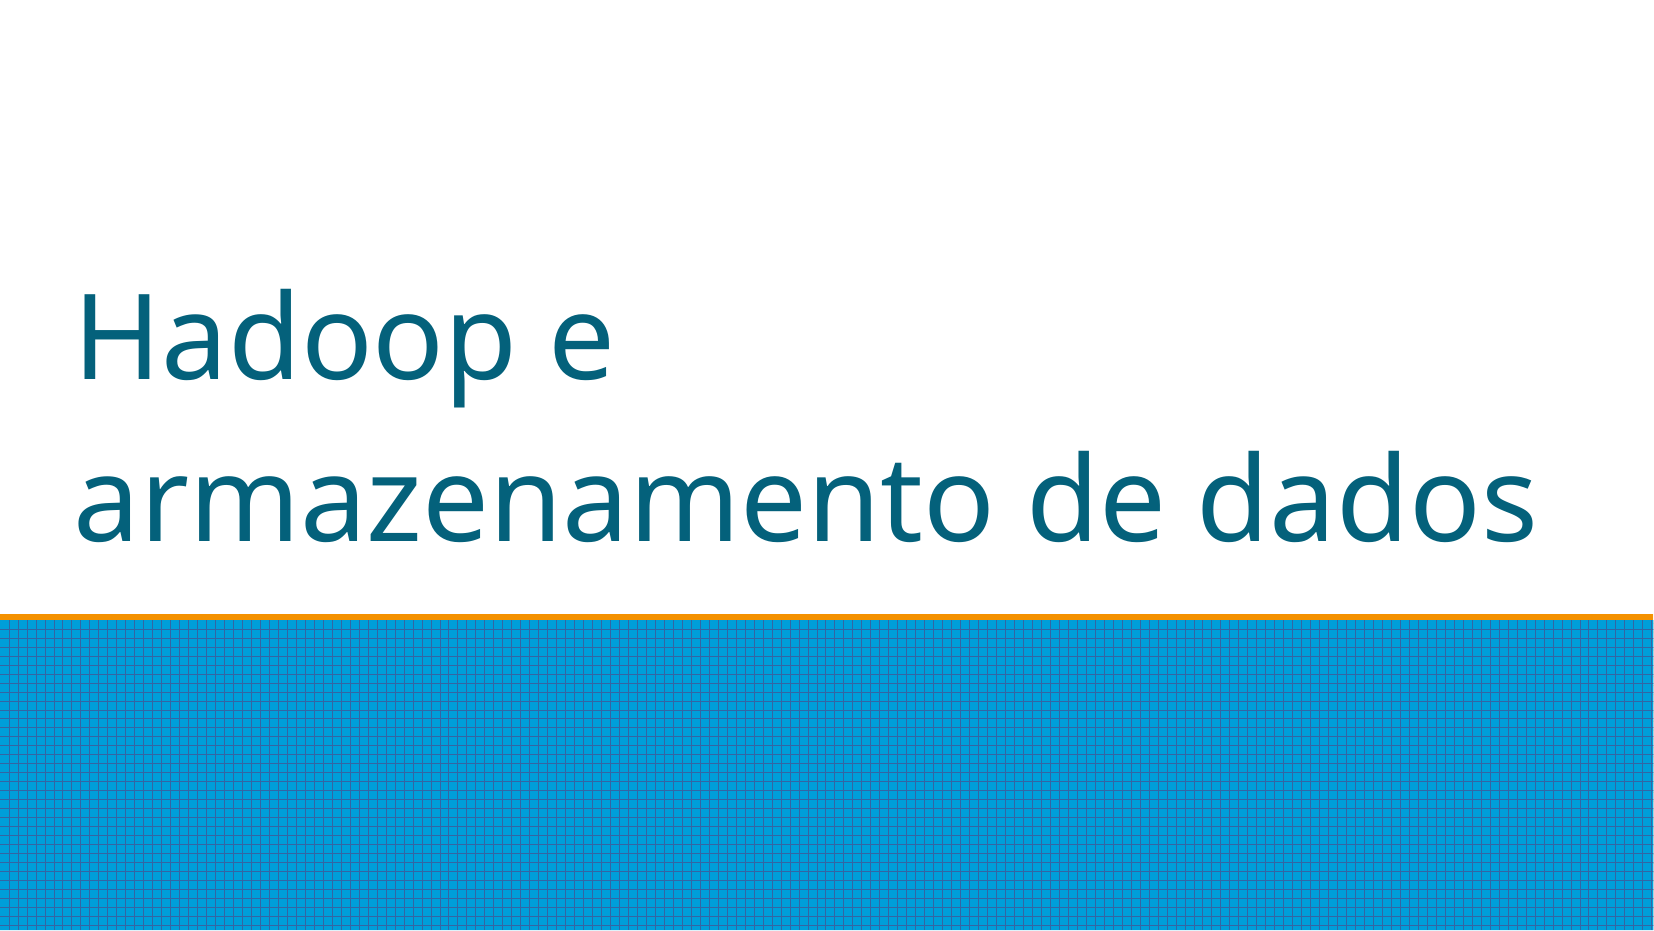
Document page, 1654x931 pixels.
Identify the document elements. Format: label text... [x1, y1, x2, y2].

title Hadoop e armazenamento de dados [73, 44, 1551, 576]
